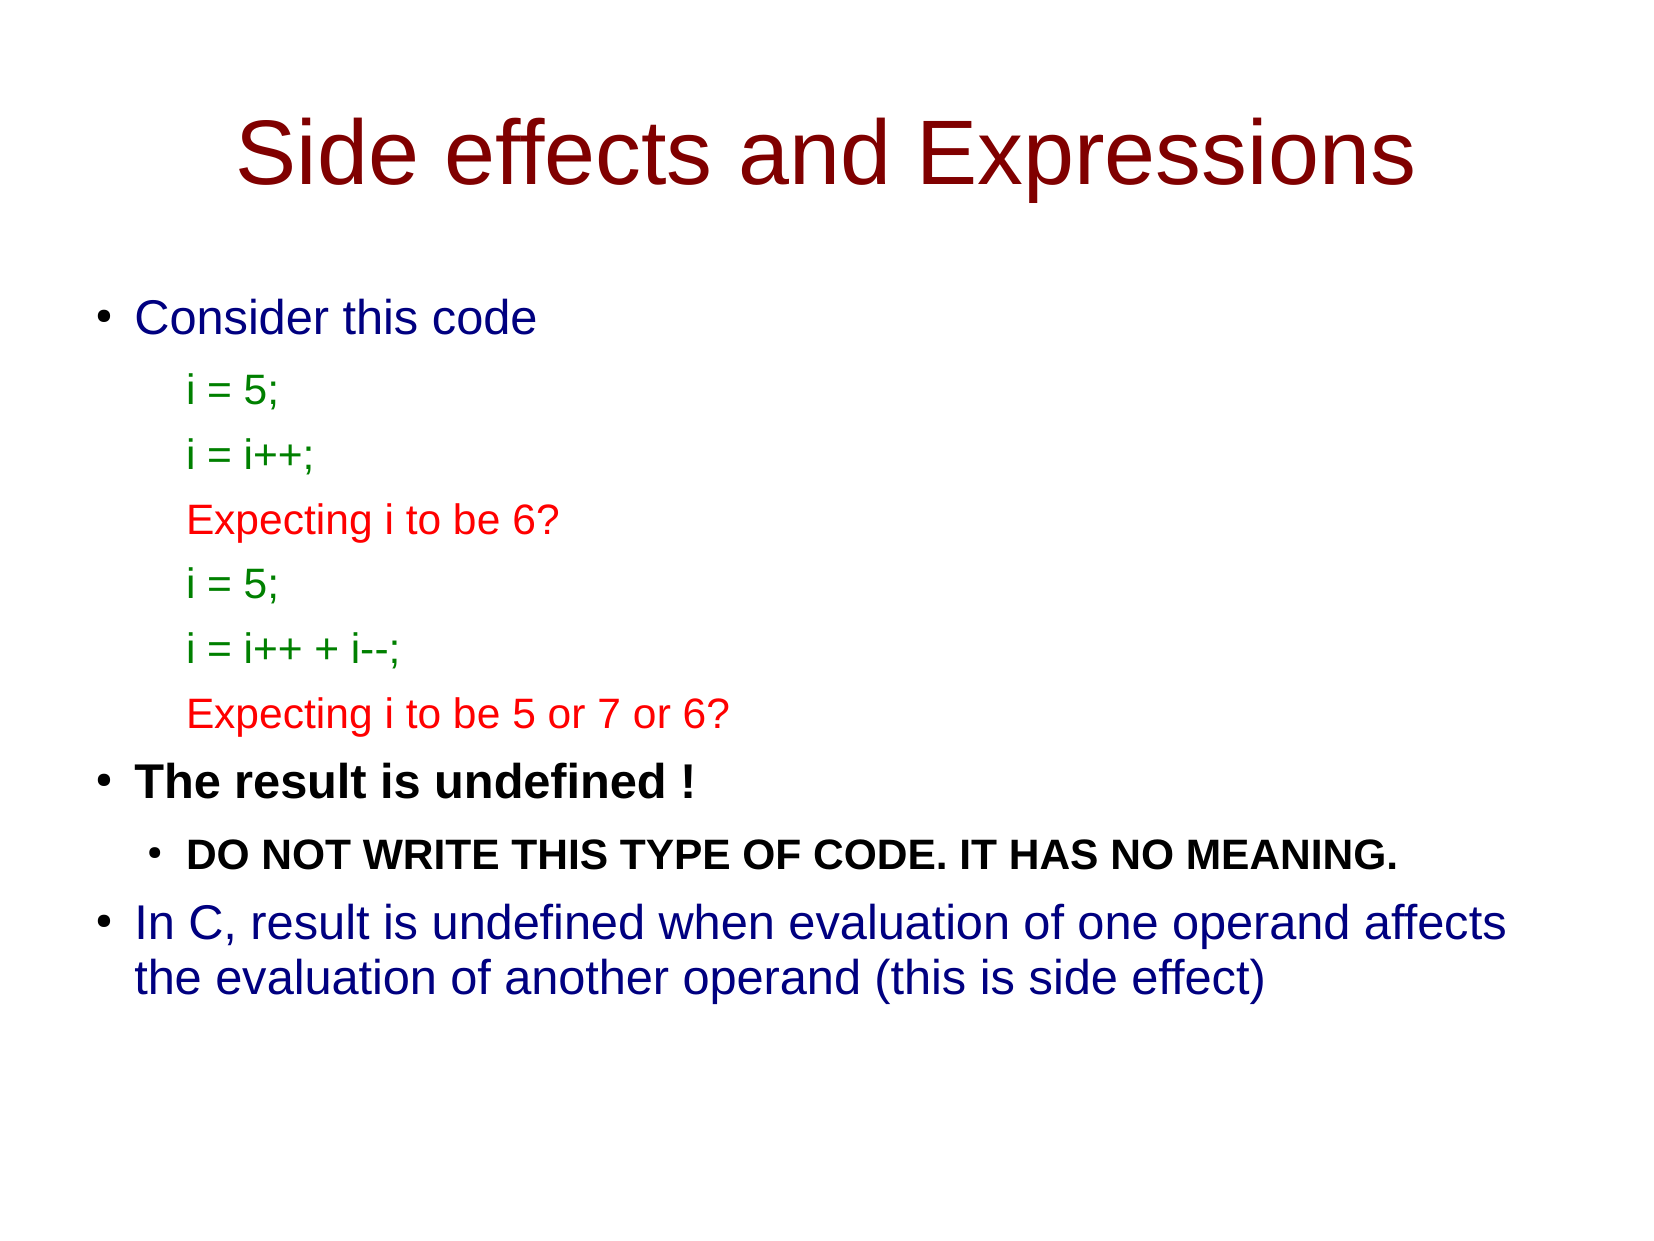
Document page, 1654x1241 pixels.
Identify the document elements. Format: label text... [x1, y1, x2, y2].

list Consider this code i = 5; i = i++; Expecting i to be 6? i = 5; i = i++ + i--; Expecting i to be 5 or 7 or 6? The result is undefined ! DO NOT WRITE THIS TYPE OF CODE. IT HAS NO MEANING. In C, result is undefined when evaluation of one operand affects the evaluation of another operand (this is side effect) [82, 290, 1571, 1010]
title Side effects and Expressions [82, 49, 1571, 257]
